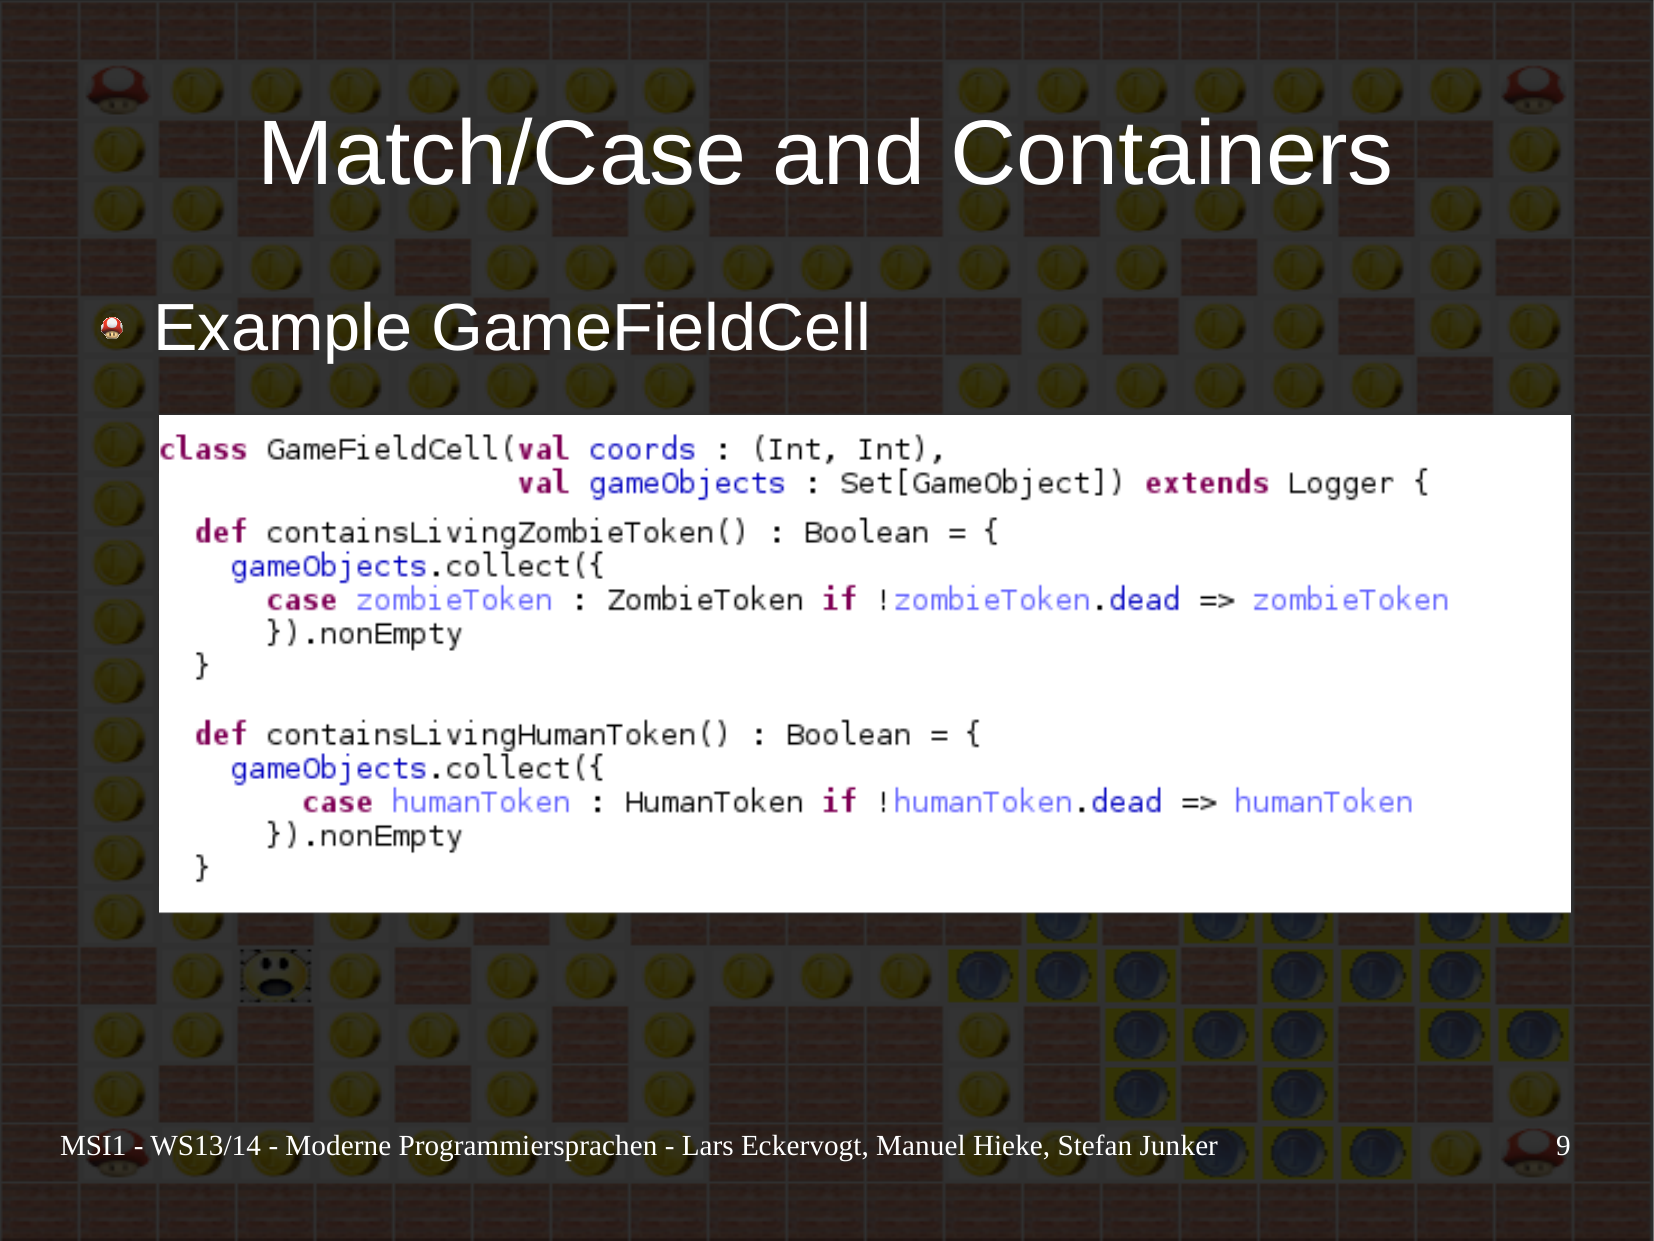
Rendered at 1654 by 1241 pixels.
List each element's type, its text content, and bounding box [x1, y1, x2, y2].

title Match/Case and Containers [82, 49, 1571, 257]
picture [0, 0, 1654, 1241]
list Example GameFieldCell [82, 290, 1571, 1010]
